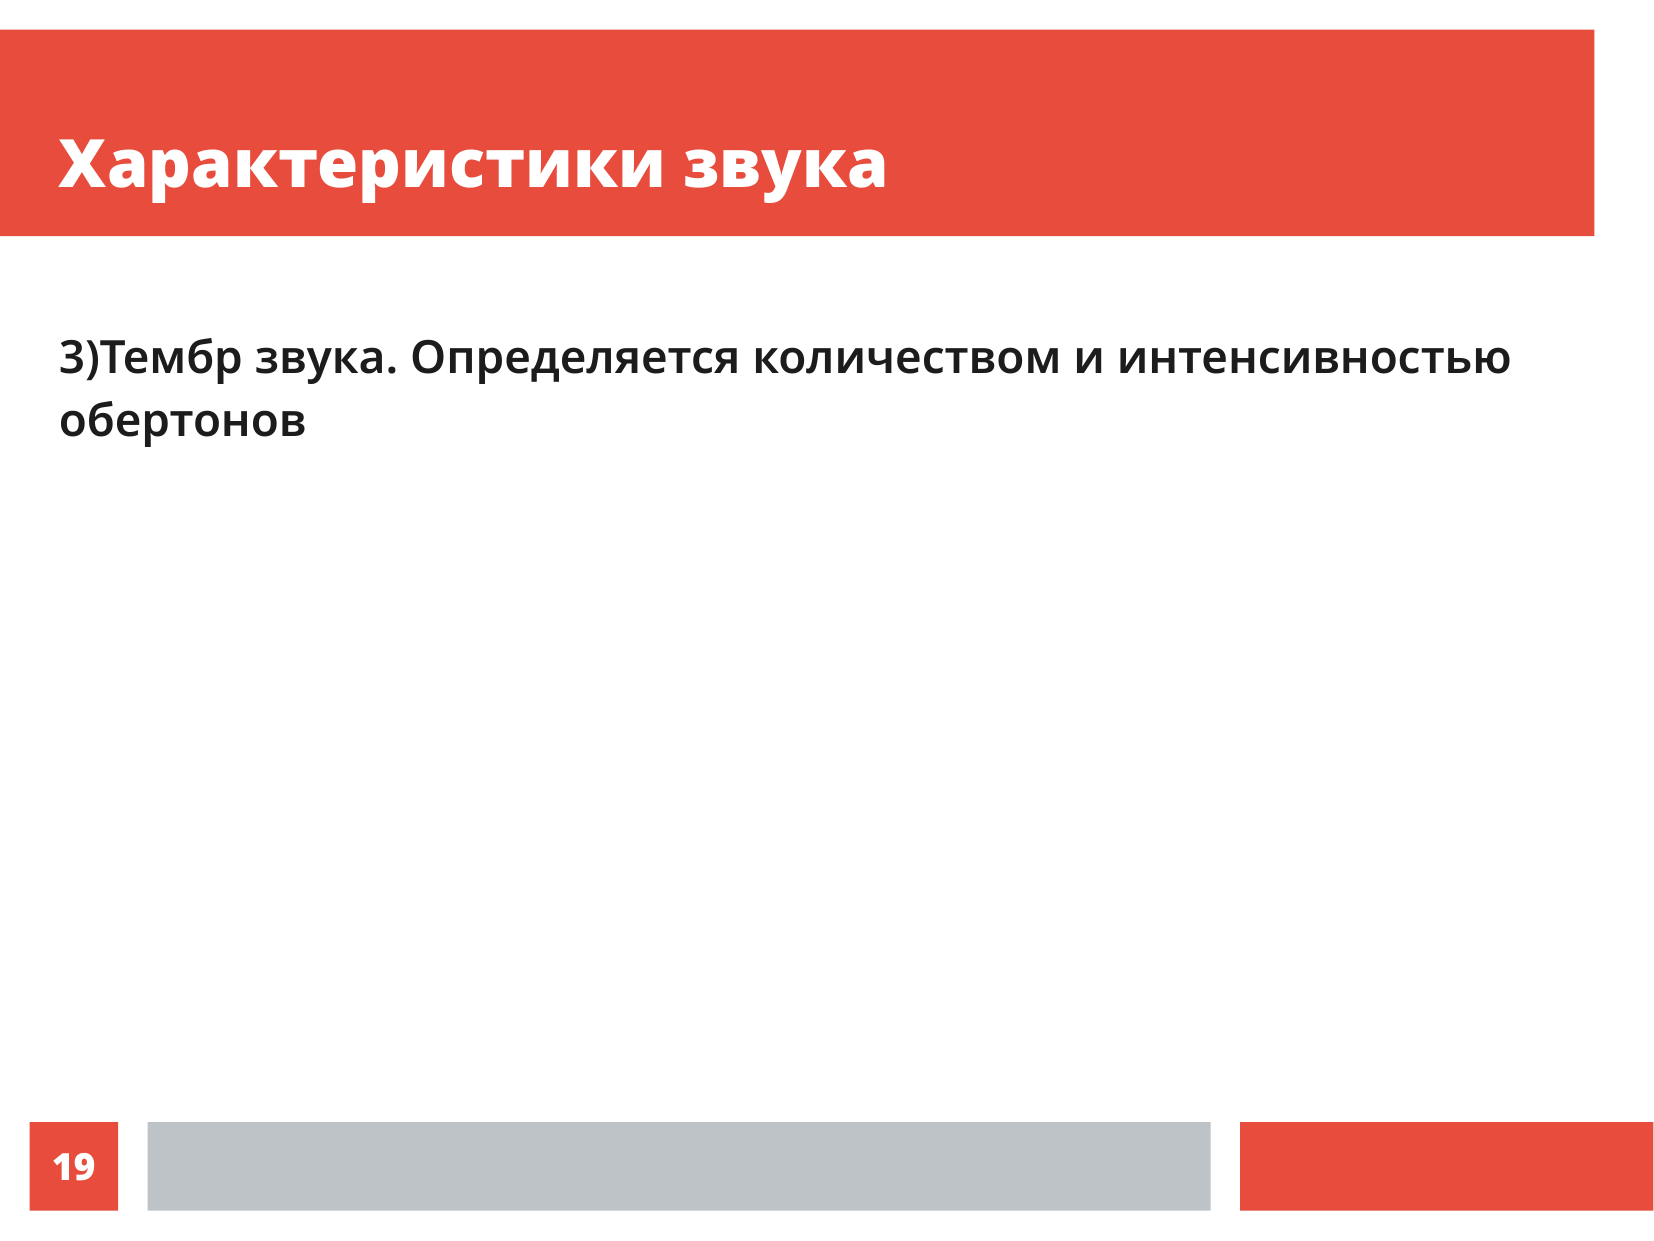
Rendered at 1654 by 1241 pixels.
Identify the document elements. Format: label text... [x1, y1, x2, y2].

list 3)Тембр звука. Определяется количеством и интенсивностью обертонов [59, 324, 1565, 1093]
title Характеристики звука [59, 59, 1595, 207]
